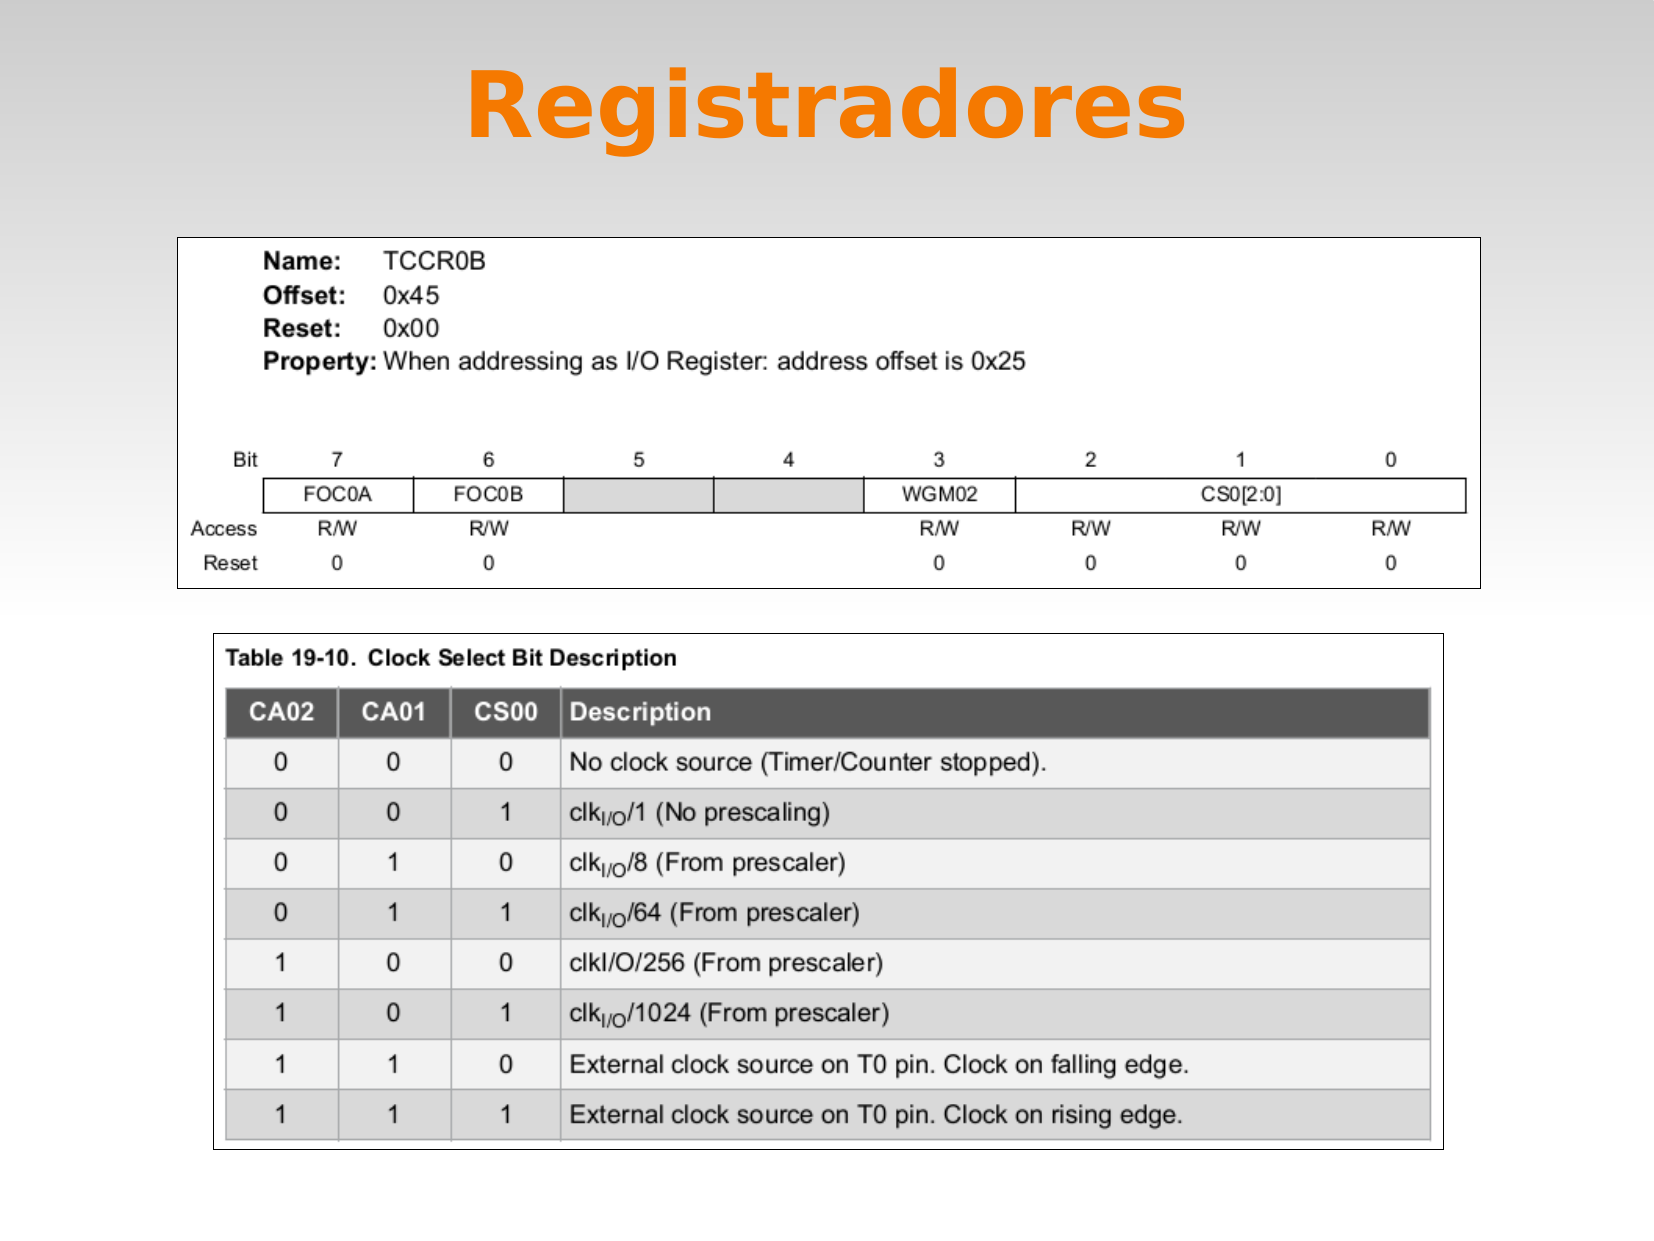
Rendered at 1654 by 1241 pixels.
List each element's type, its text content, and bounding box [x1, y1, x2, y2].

picture [177, 237, 1481, 589]
picture [213, 633, 1444, 1150]
title Registradores [82, 2, 1571, 210]
